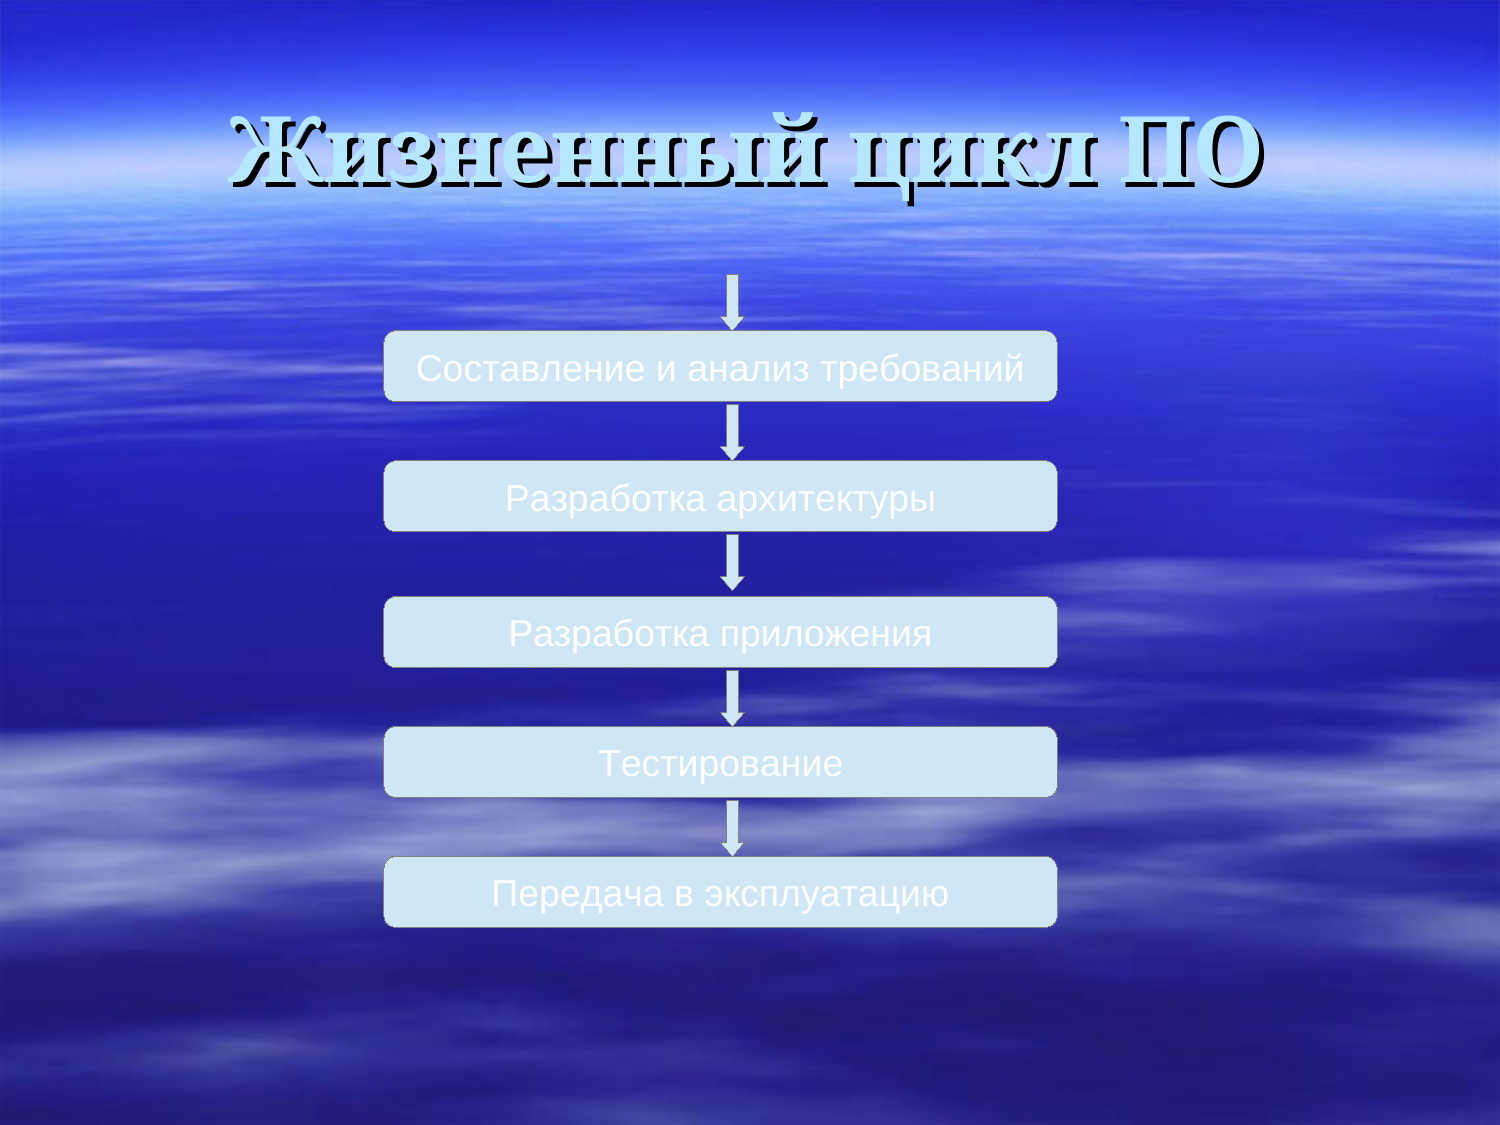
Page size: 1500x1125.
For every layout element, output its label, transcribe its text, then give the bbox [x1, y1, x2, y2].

text_box Разработка архитектуры [383, 460, 1058, 532]
text_box [720, 534, 745, 591]
text_box Тестирование [383, 726, 1058, 798]
text_box Составление и анализ требований [383, 330, 1058, 402]
text_box [720, 670, 745, 727]
text_box [720, 800, 745, 857]
picture [0, 0, 1500, 1125]
text_box [720, 274, 745, 331]
text_box Передача в эксплуатацию [383, 856, 1058, 928]
title Жизненный цикл ПО [49, 28, 1446, 264]
text_box Разработка приложения [383, 596, 1058, 668]
text_box [720, 404, 745, 461]
